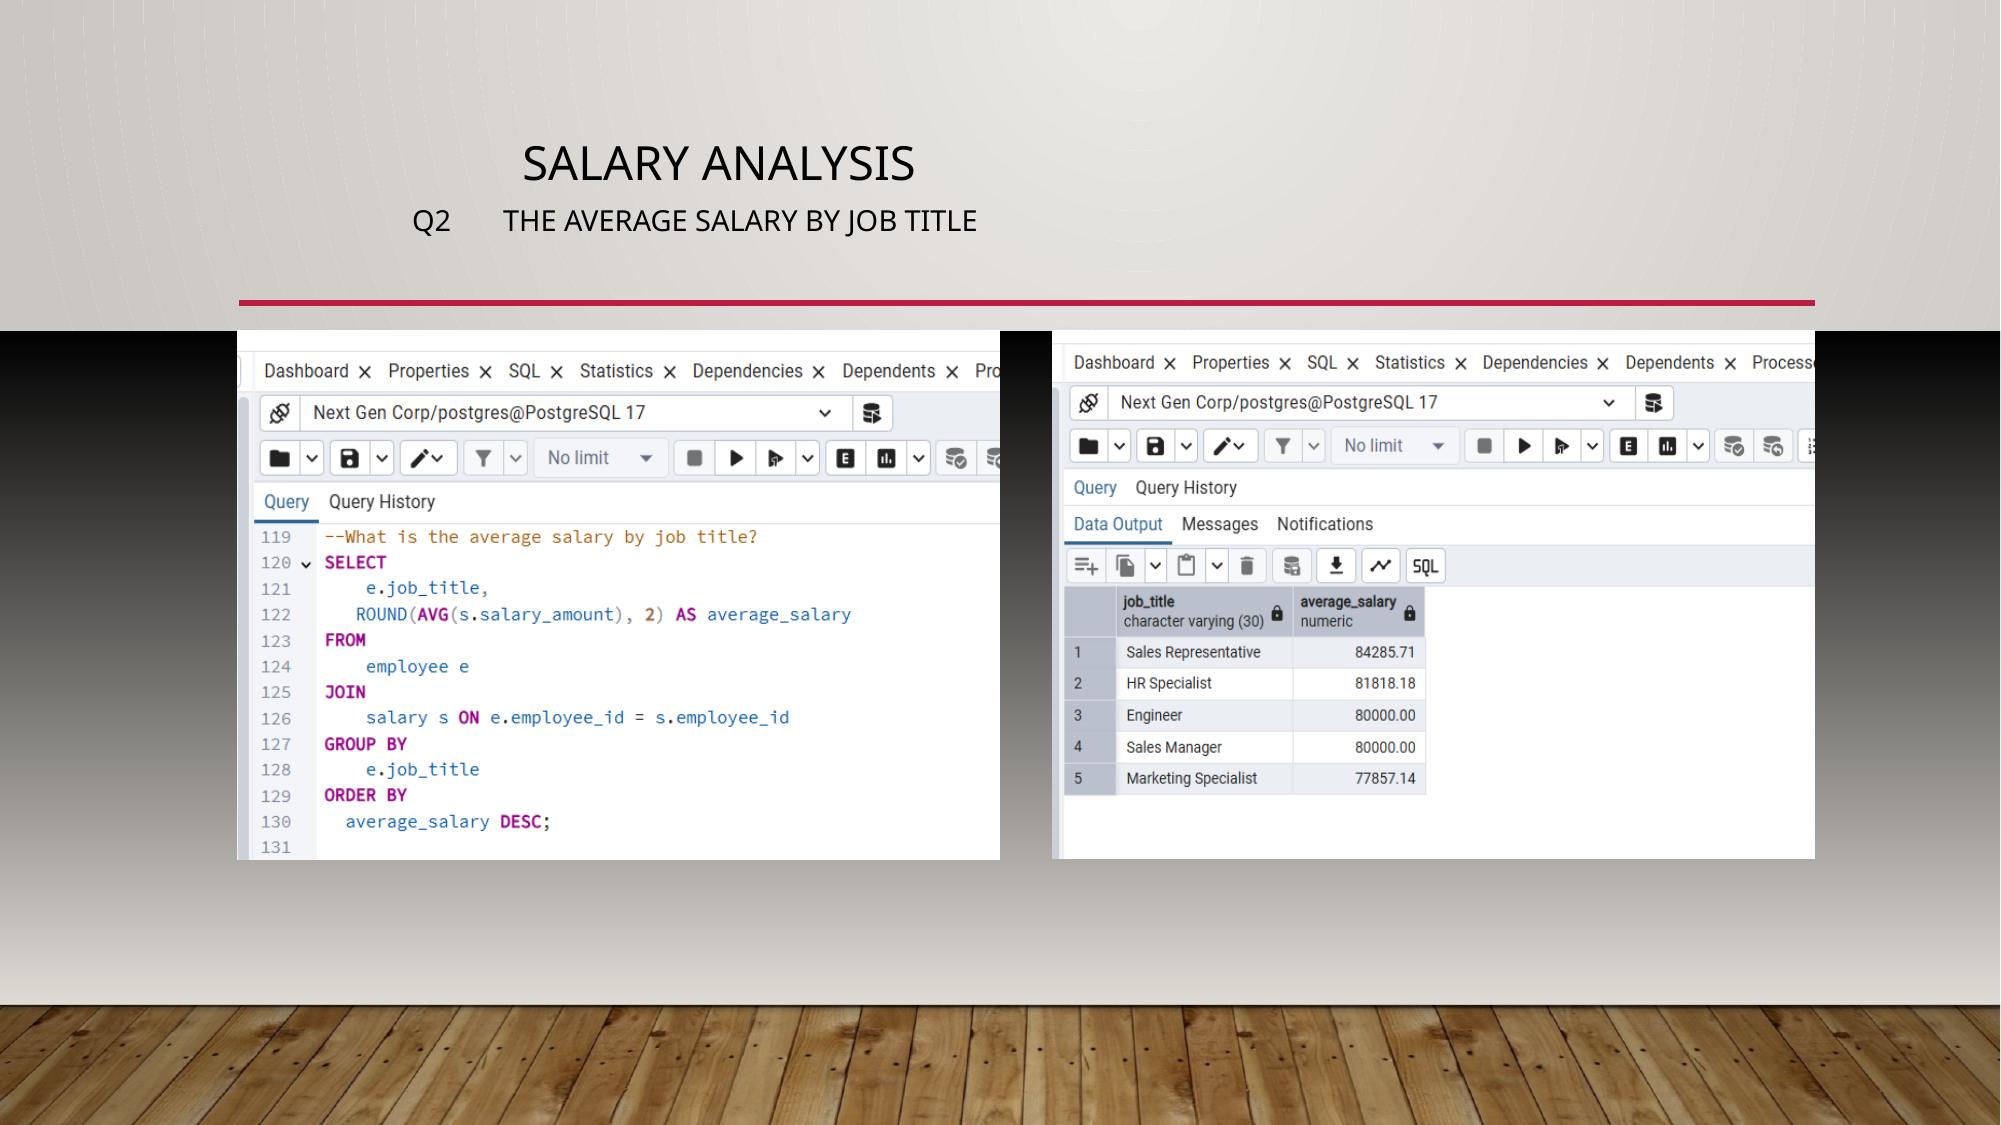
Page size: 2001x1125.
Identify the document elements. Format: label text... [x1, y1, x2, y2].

picture [237, 330, 1000, 860]
title Salary Analysis q2 The average salary by job title [237, 132, 1814, 306]
picture [1052, 330, 1815, 859]
